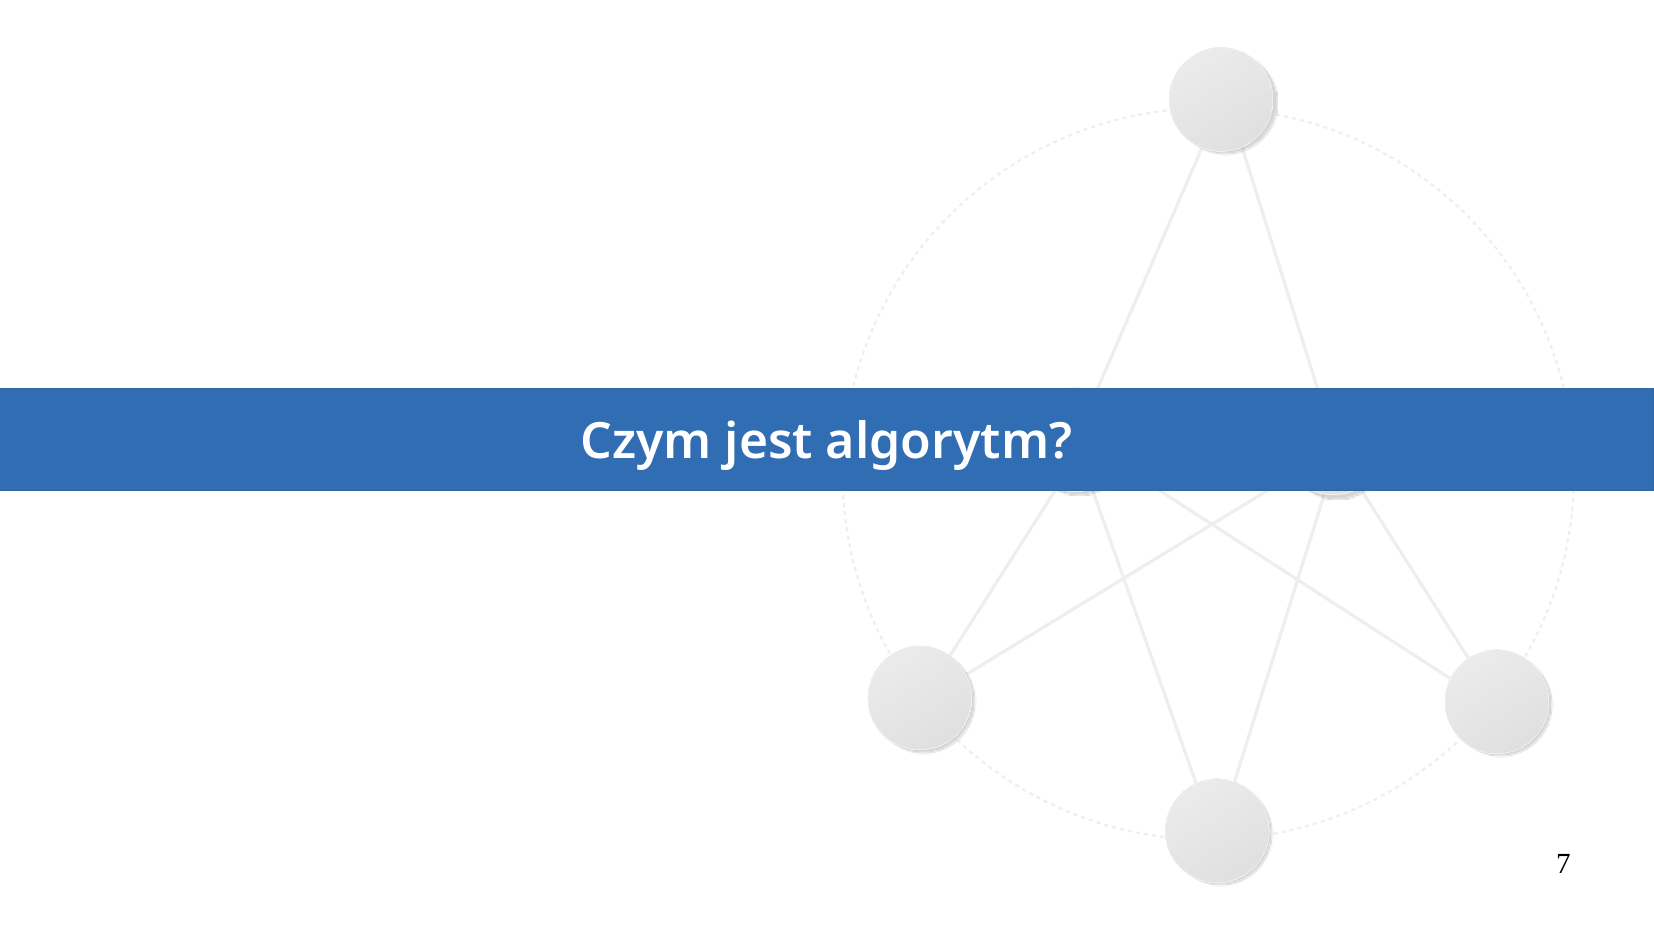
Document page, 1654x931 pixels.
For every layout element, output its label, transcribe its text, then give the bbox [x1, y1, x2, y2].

text_box [867, 645, 972, 750]
text_box [1445, 649, 1549, 754]
text_box Czym jest algorytm? [0, 388, 1654, 491]
text_box [1165, 778, 1270, 883]
text_box [1169, 47, 1273, 152]
text_box [1313, 491, 1353, 495]
